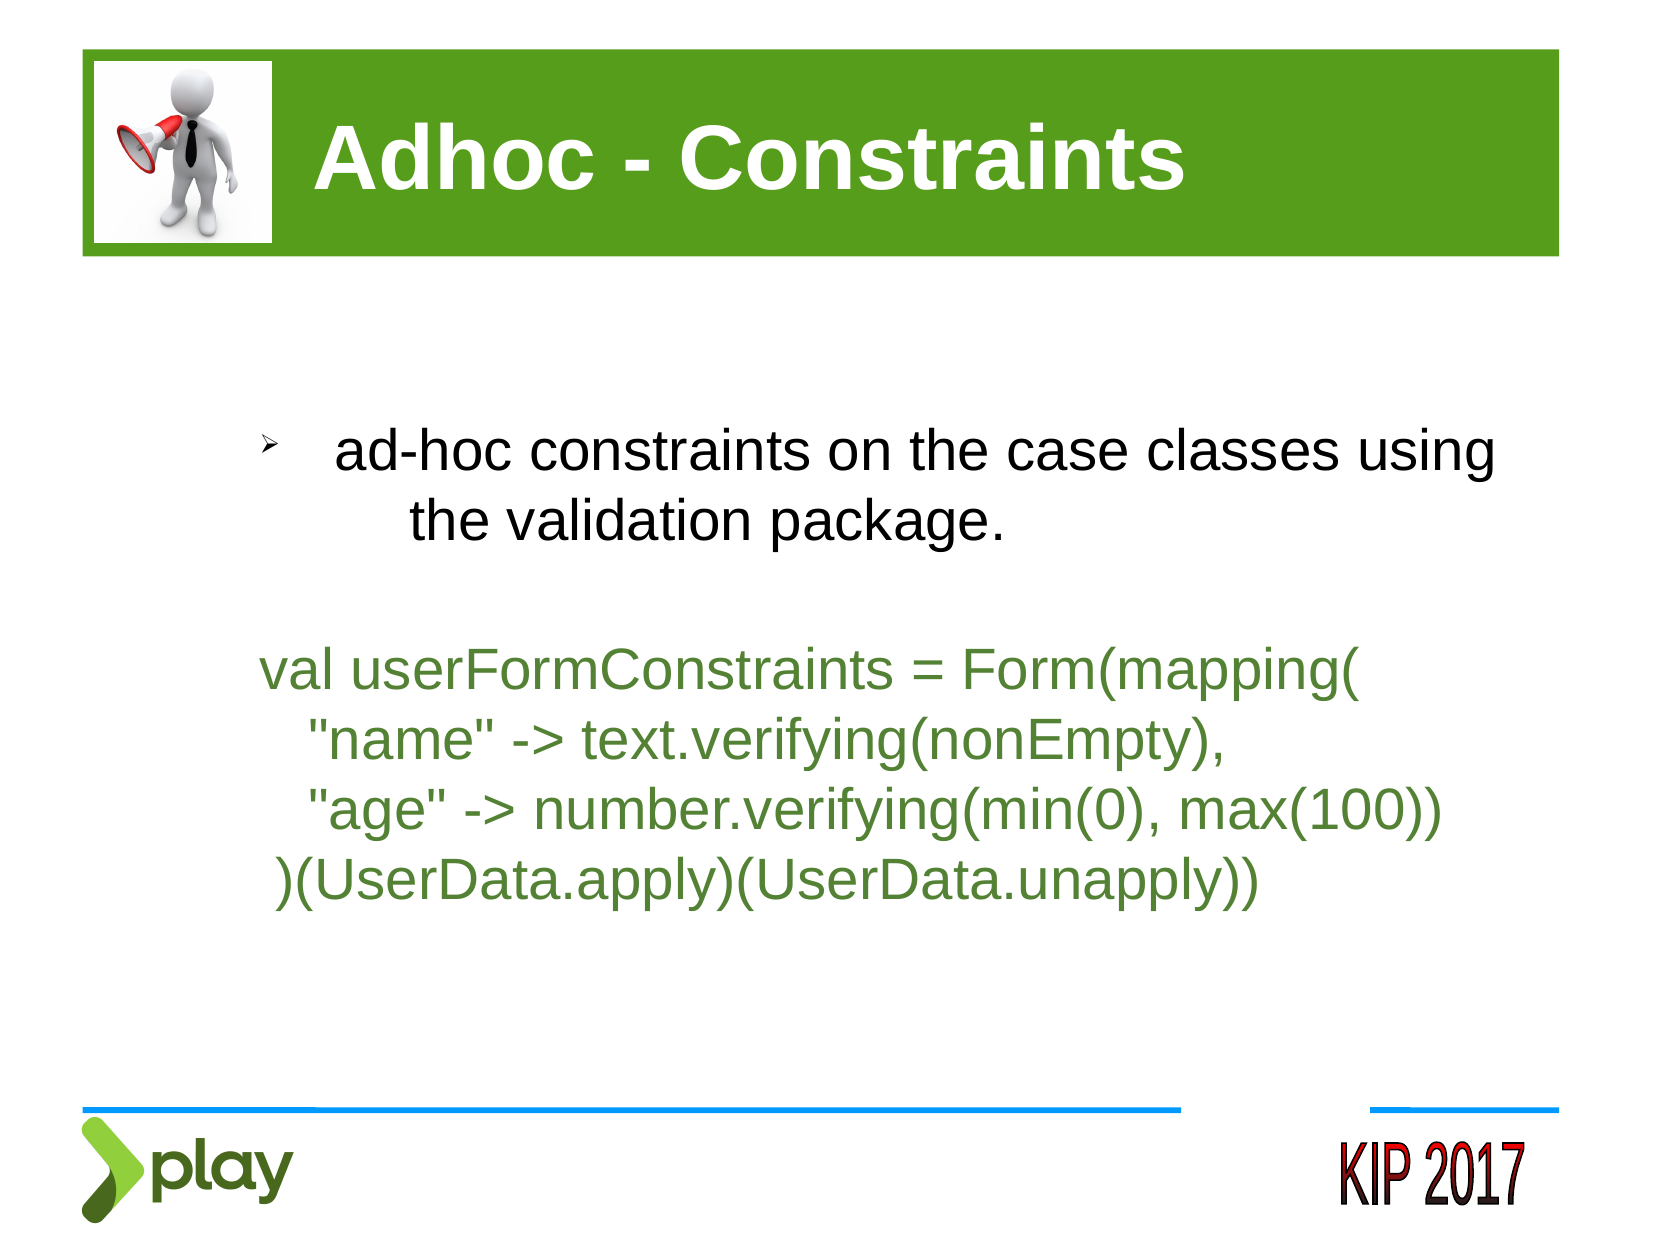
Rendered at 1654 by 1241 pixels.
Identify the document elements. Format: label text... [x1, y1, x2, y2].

text_box ad-hoc constraints on the case classes using the validation package. val userFormConstraints = Form(mapping( "name" -> text.verifying(nonEmpty), "age" -> number.verifying(min(0), max(100)) )(UserData.apply)(UserData.unapply)) [94, 365, 1529, 1028]
picture [94, 61, 272, 243]
title Adhoc - Constraints [82, 49, 1560, 257]
picture [68, 1111, 302, 1229]
